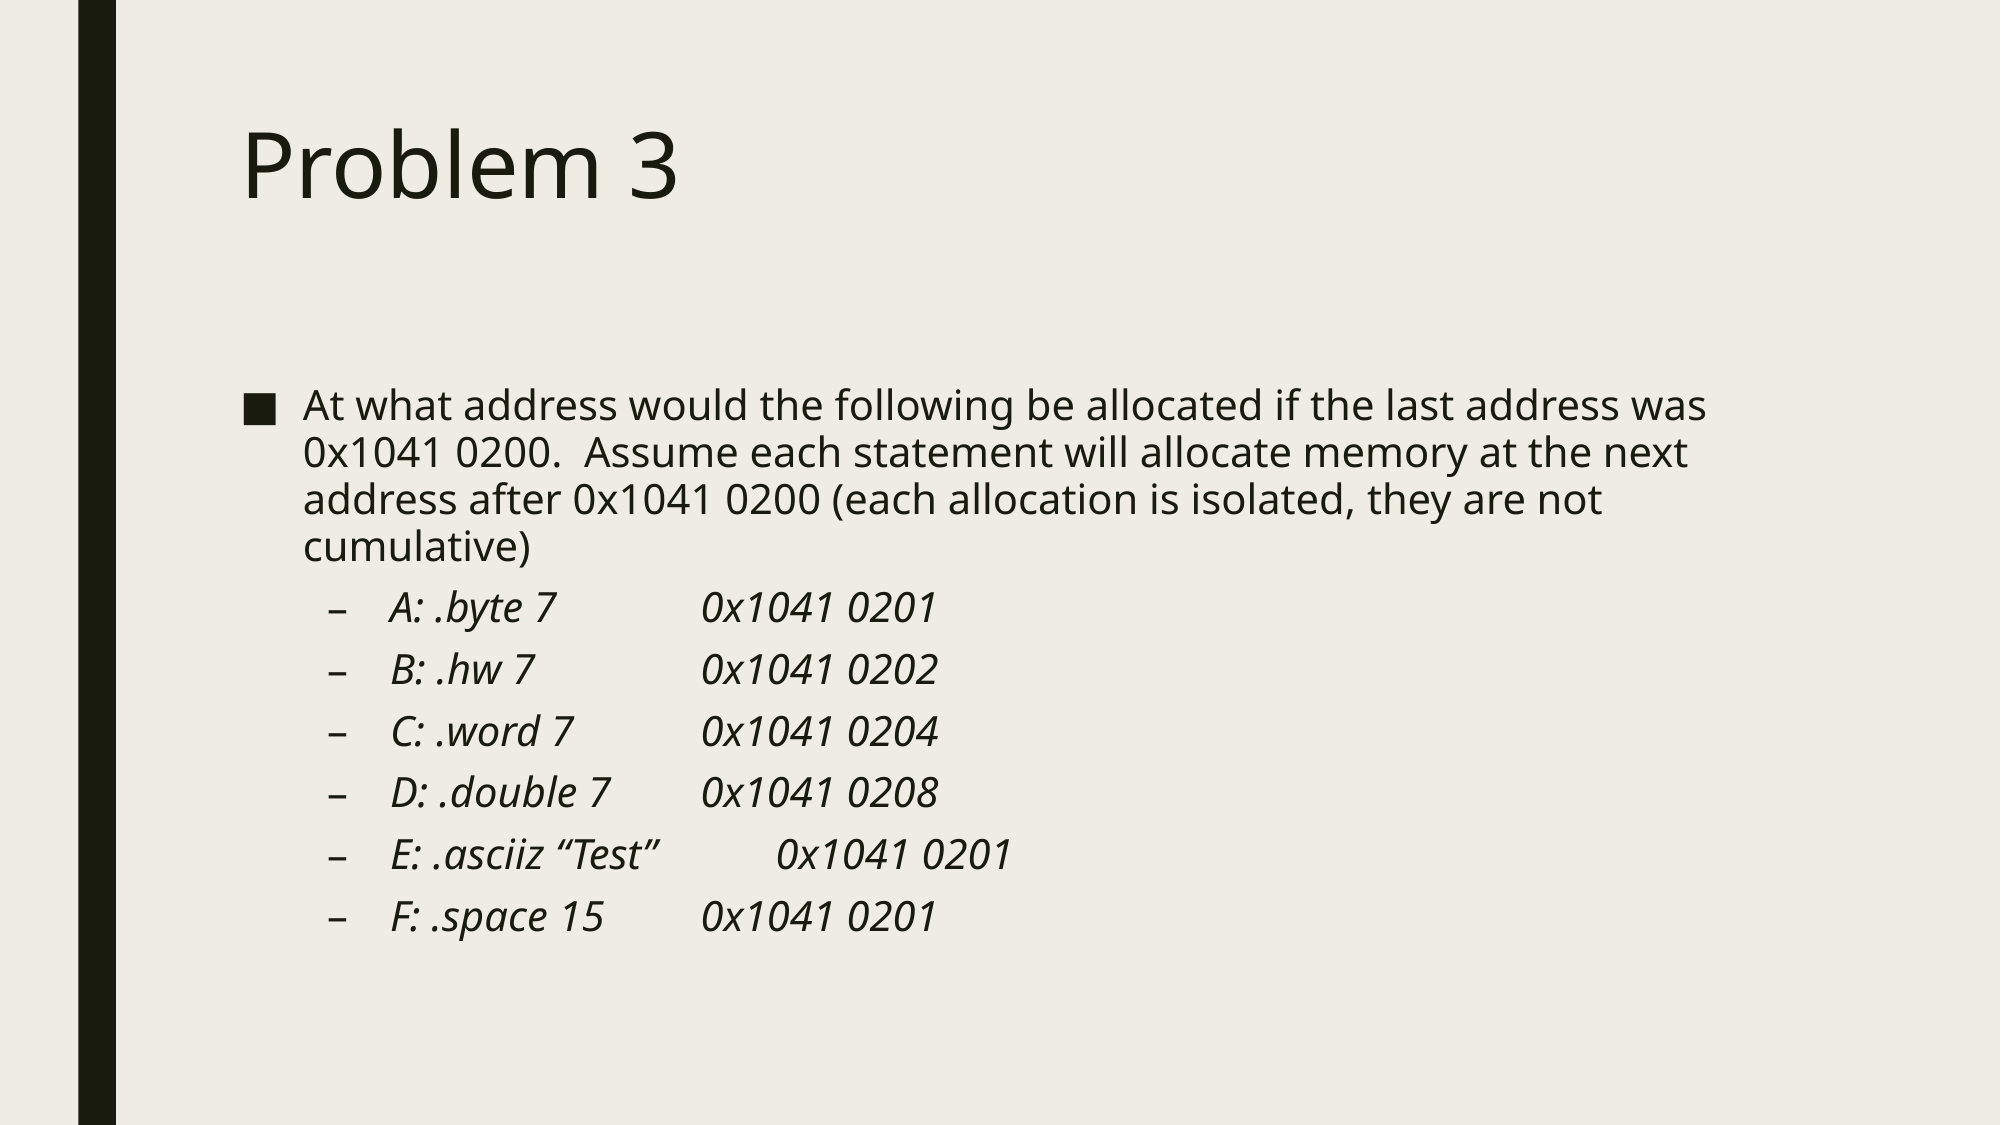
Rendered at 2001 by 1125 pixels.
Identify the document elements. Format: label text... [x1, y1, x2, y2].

title Problem 3 [225, 112, 1800, 357]
list At what address would the following be allocated if the last address was 0x1041 0200. Assume each statement will allocate memory at the next address after 0x1041 0200 (each allocation is isolated, they are not cumulative) A: .byte 7 0x1041 0201 B: .hw 7 0x1041 0202 C: .word 7 0x1041 0204 D: .double 7 0x1041 0208 E: .asciiz “Test” 0x1041 0201 F: .space 15 0x1041 0201 [225, 375, 1800, 963]
